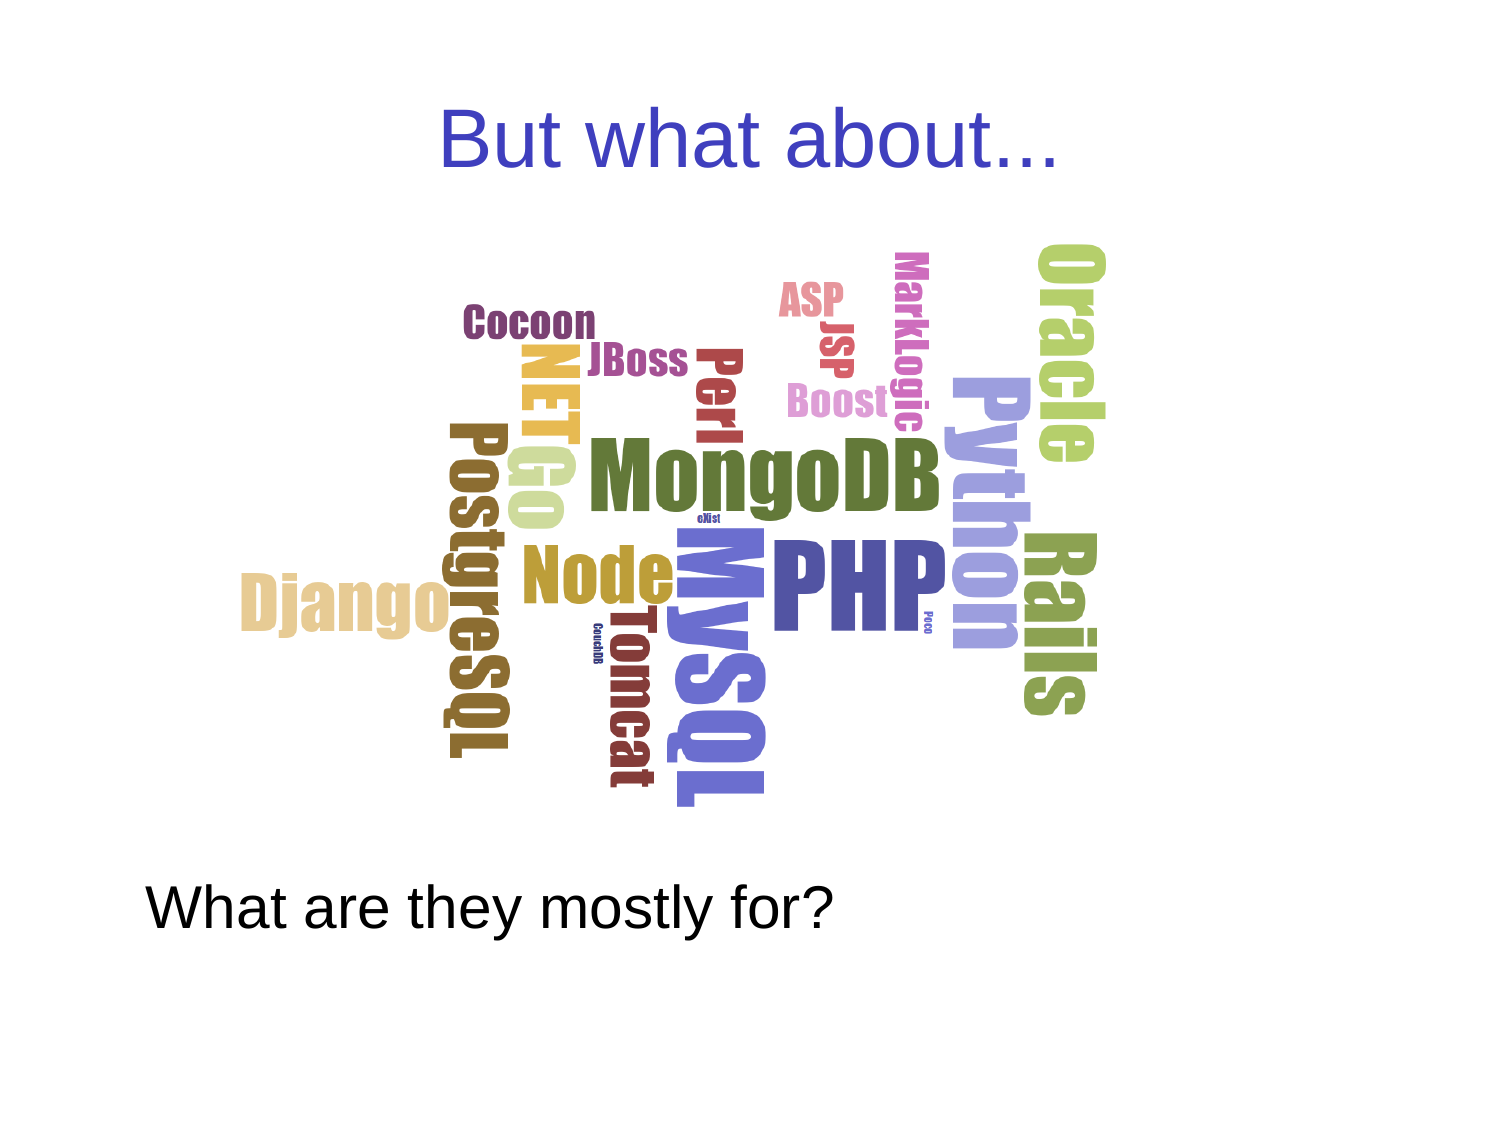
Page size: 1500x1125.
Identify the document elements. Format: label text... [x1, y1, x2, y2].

title But what about... [75, 44, 1425, 233]
picture [214, 224, 1134, 818]
list What are they mostly for? [75, 874, 1425, 1063]
